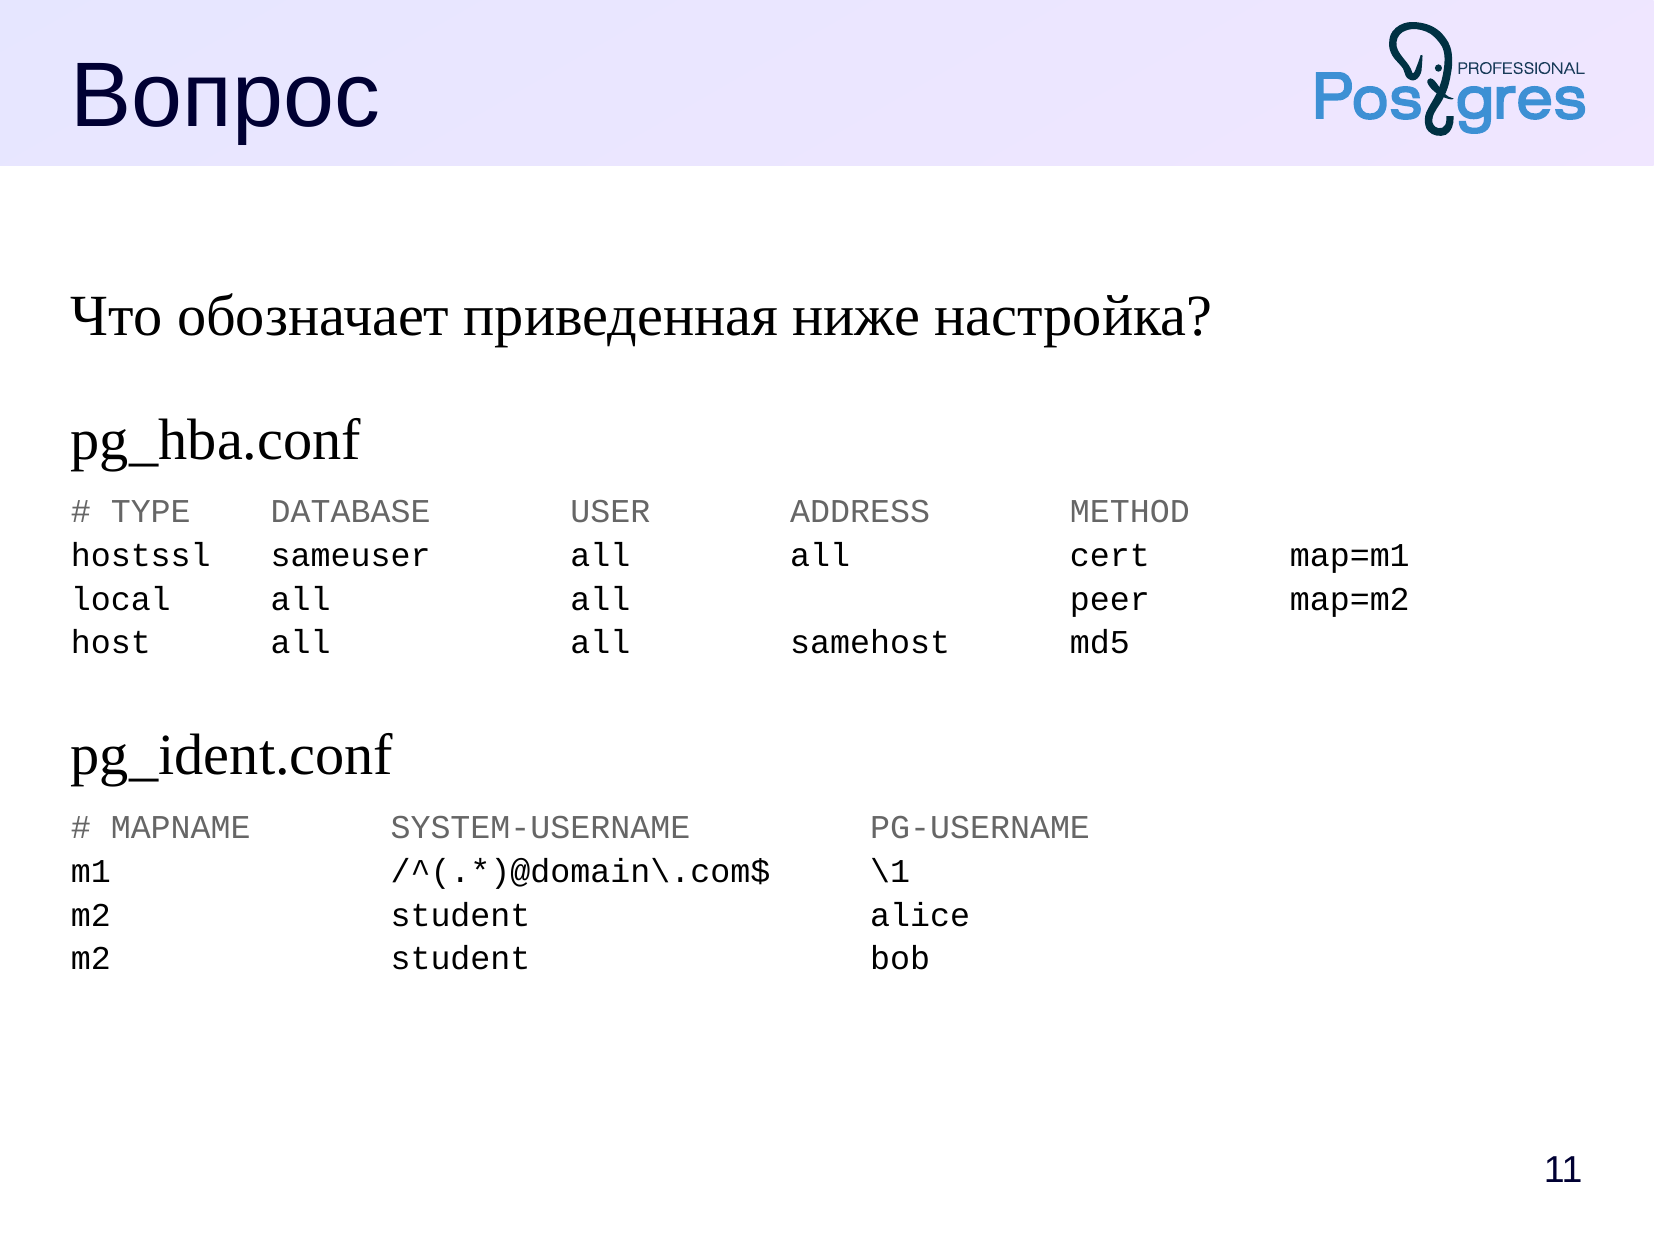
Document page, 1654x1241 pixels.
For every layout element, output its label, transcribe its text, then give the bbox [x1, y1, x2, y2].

title Вопрос [70, 43, 1276, 147]
list Что обозначает приведенная ниже настройка? pg_hba.conf # TYPE DATABASE USER ADDRESS METHOD hostssl sameuser all all cert map=m1 local all all peer map=m2 host all all samehost md5 pg_ident.conf # MAPNAME SYSTEM-USERNAME PG-USERNAME m1 /^(.*)@domain\.com$ \1 m2 student alice m2 student bob [70, 283, 1583, 1141]
